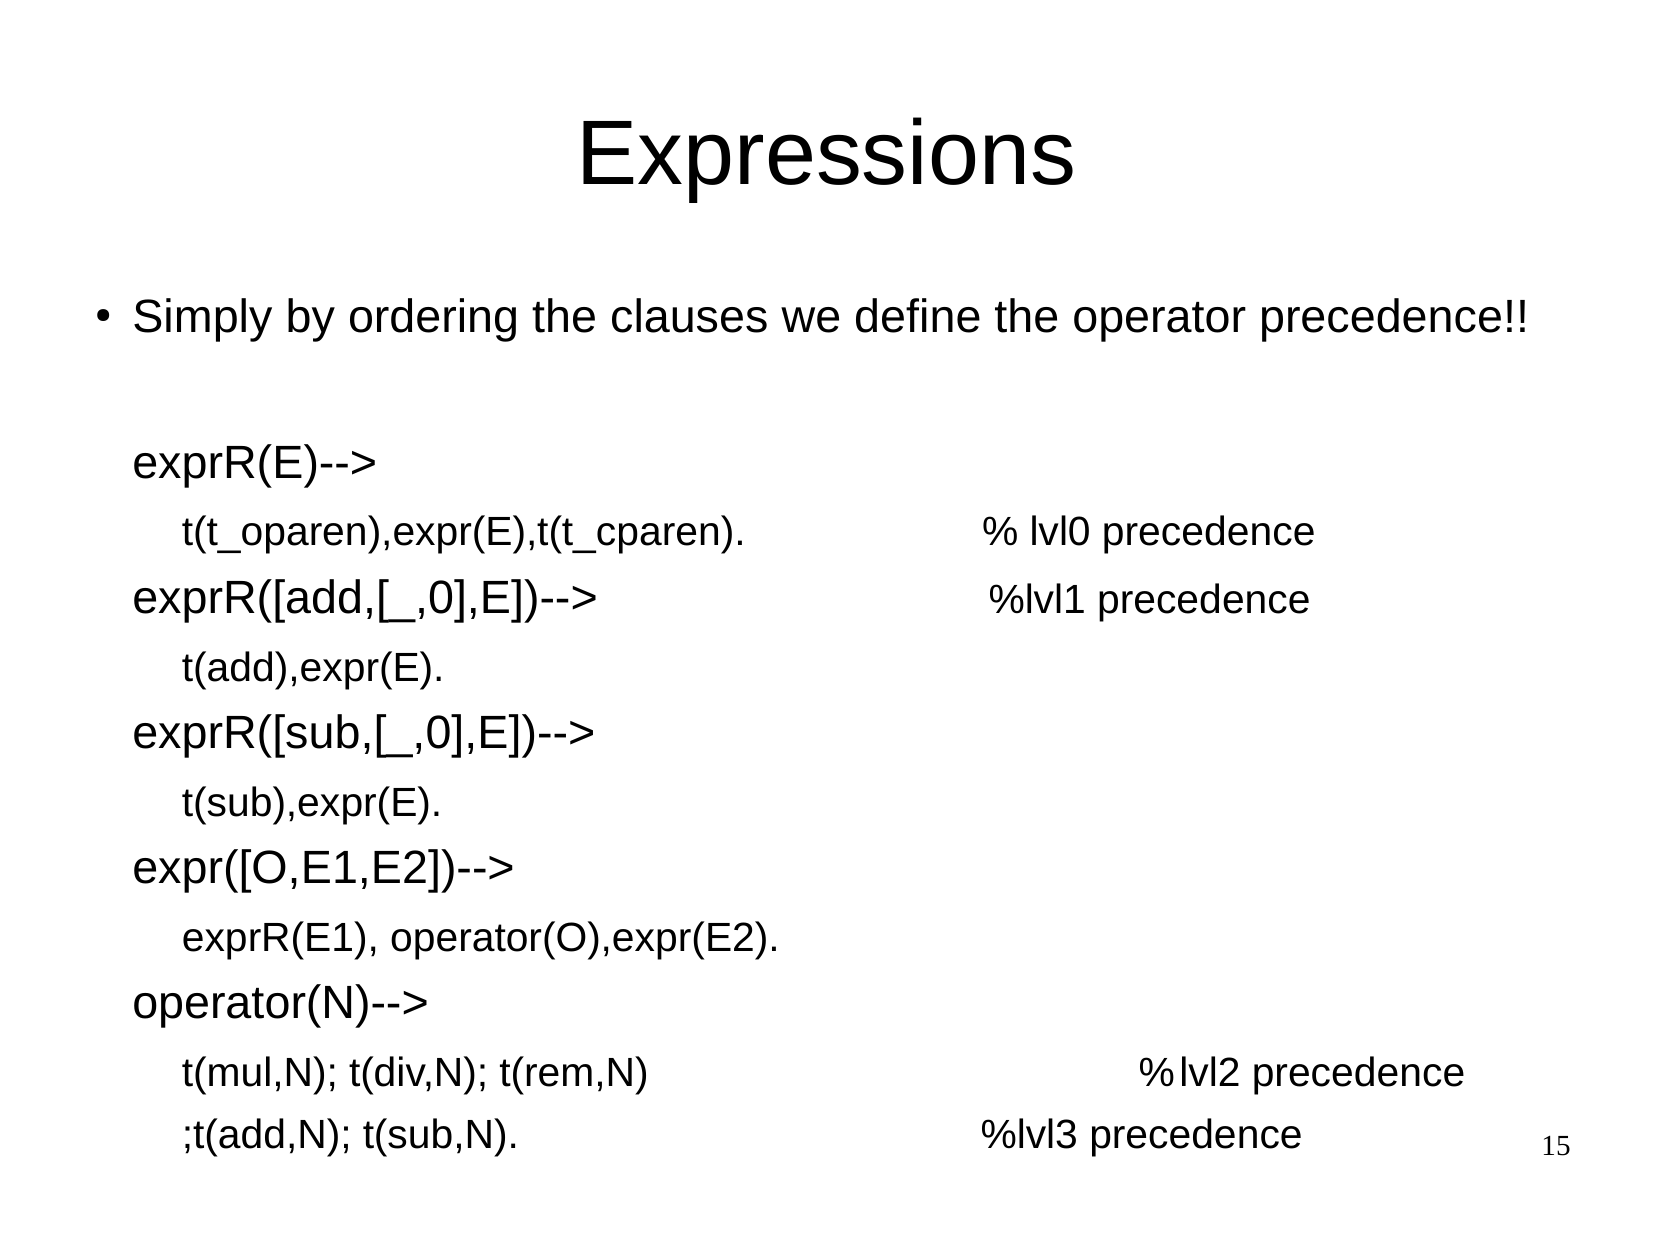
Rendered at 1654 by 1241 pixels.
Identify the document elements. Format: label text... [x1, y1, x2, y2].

list Simply by ordering the clauses we define the operator precedence!! exprR(E)--> t(t_oparen),expr(E),t(t_cparen). % lvl0 precedence exprR([add,[_,0],E])--> %lvl1 precedence t(add),expr(E). exprR([sub,[_,0],E])--> t(sub),expr(E). expr([O,E1,E2])--> exprR(E1), operator(O),expr(E2). operator(N)--> t(mul,N); t(div,N); t(rem,N) % lvl2 precedence ;t(add,N); t(sub,N). %lvl3 precedence [82, 290, 1571, 1171]
title Expressions [82, 49, 1571, 257]
